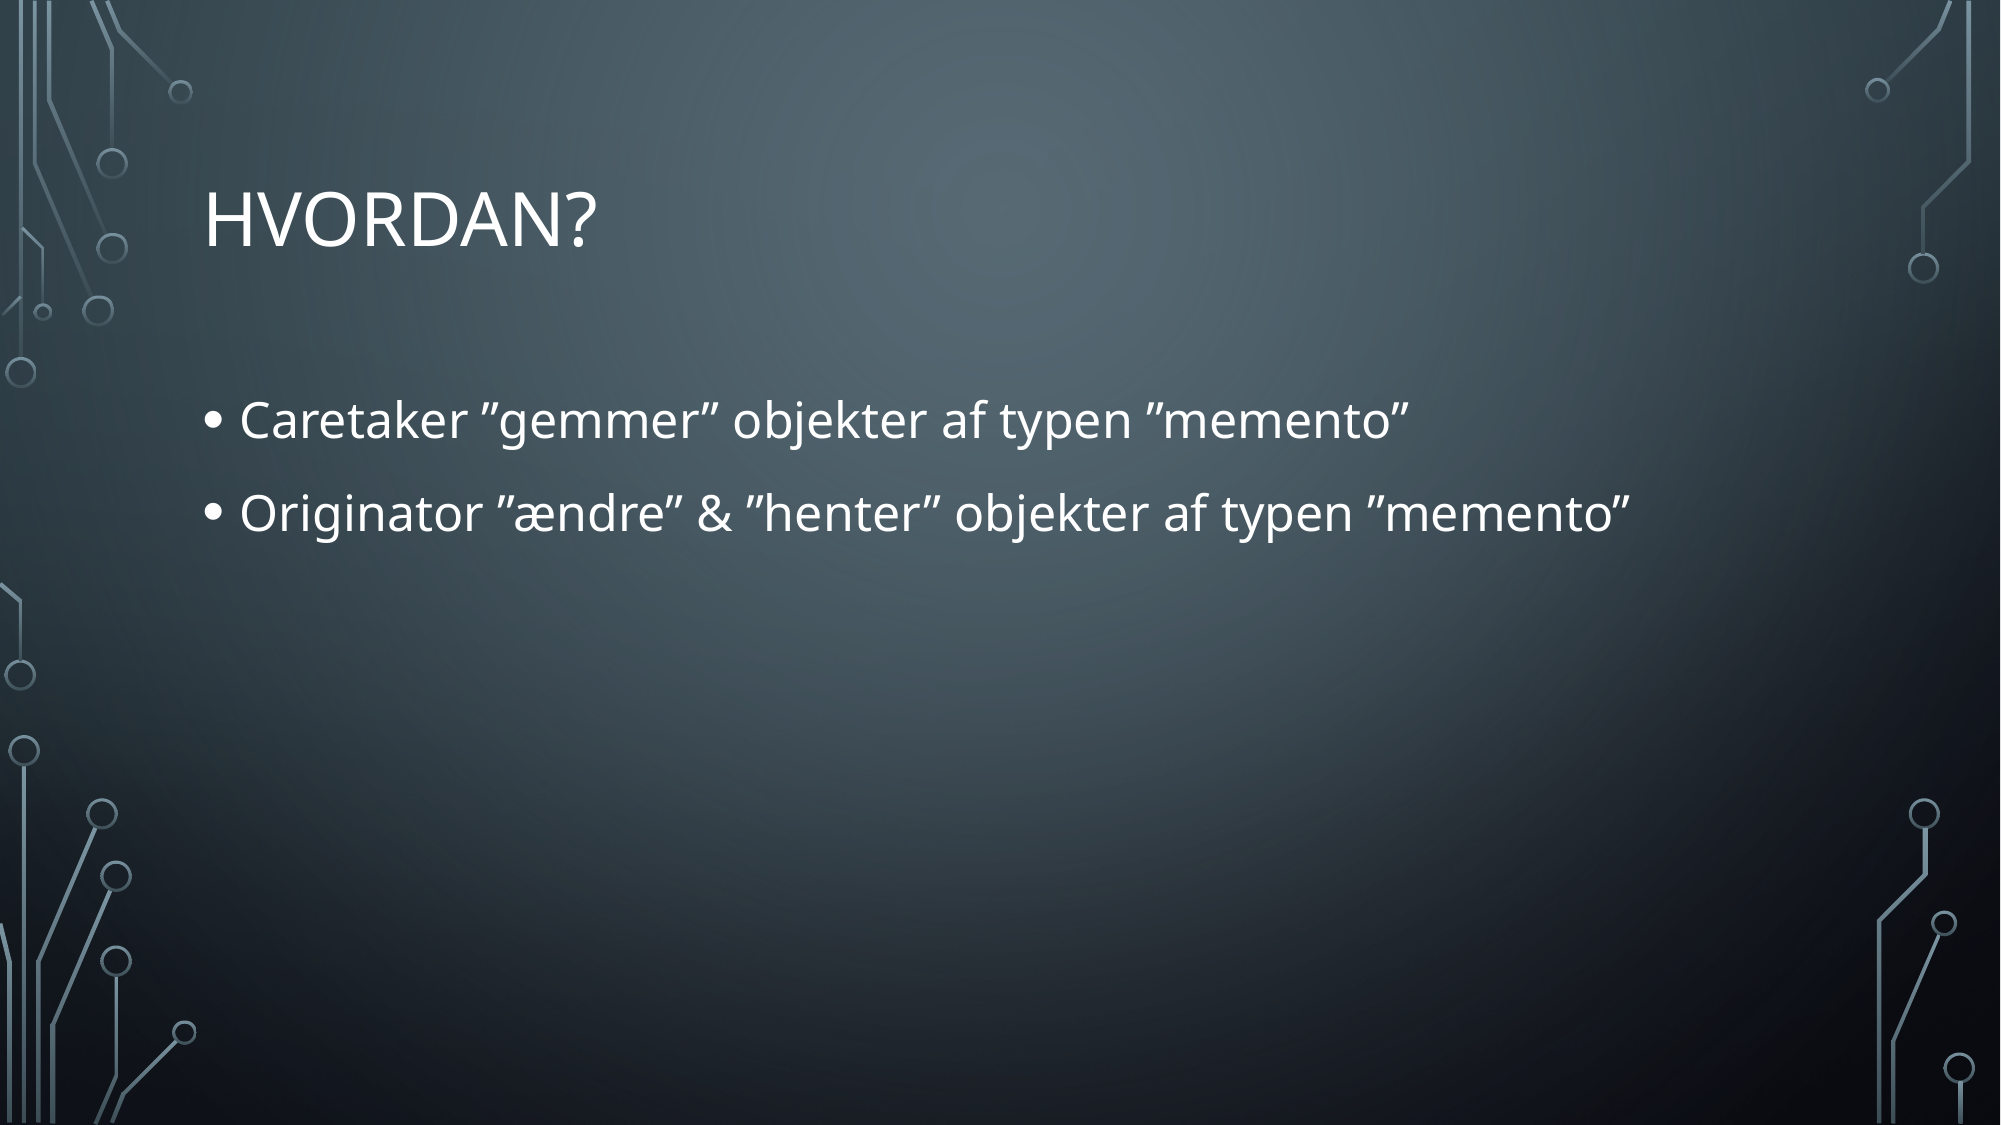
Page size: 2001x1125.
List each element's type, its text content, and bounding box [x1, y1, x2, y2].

list Caretaker ”gemmer” objekter af typen ”memento” Originator ”ændre” & ”henter” objekter af typen ”memento” [187, 369, 1813, 951]
title Hvordan? [187, 101, 1813, 344]
